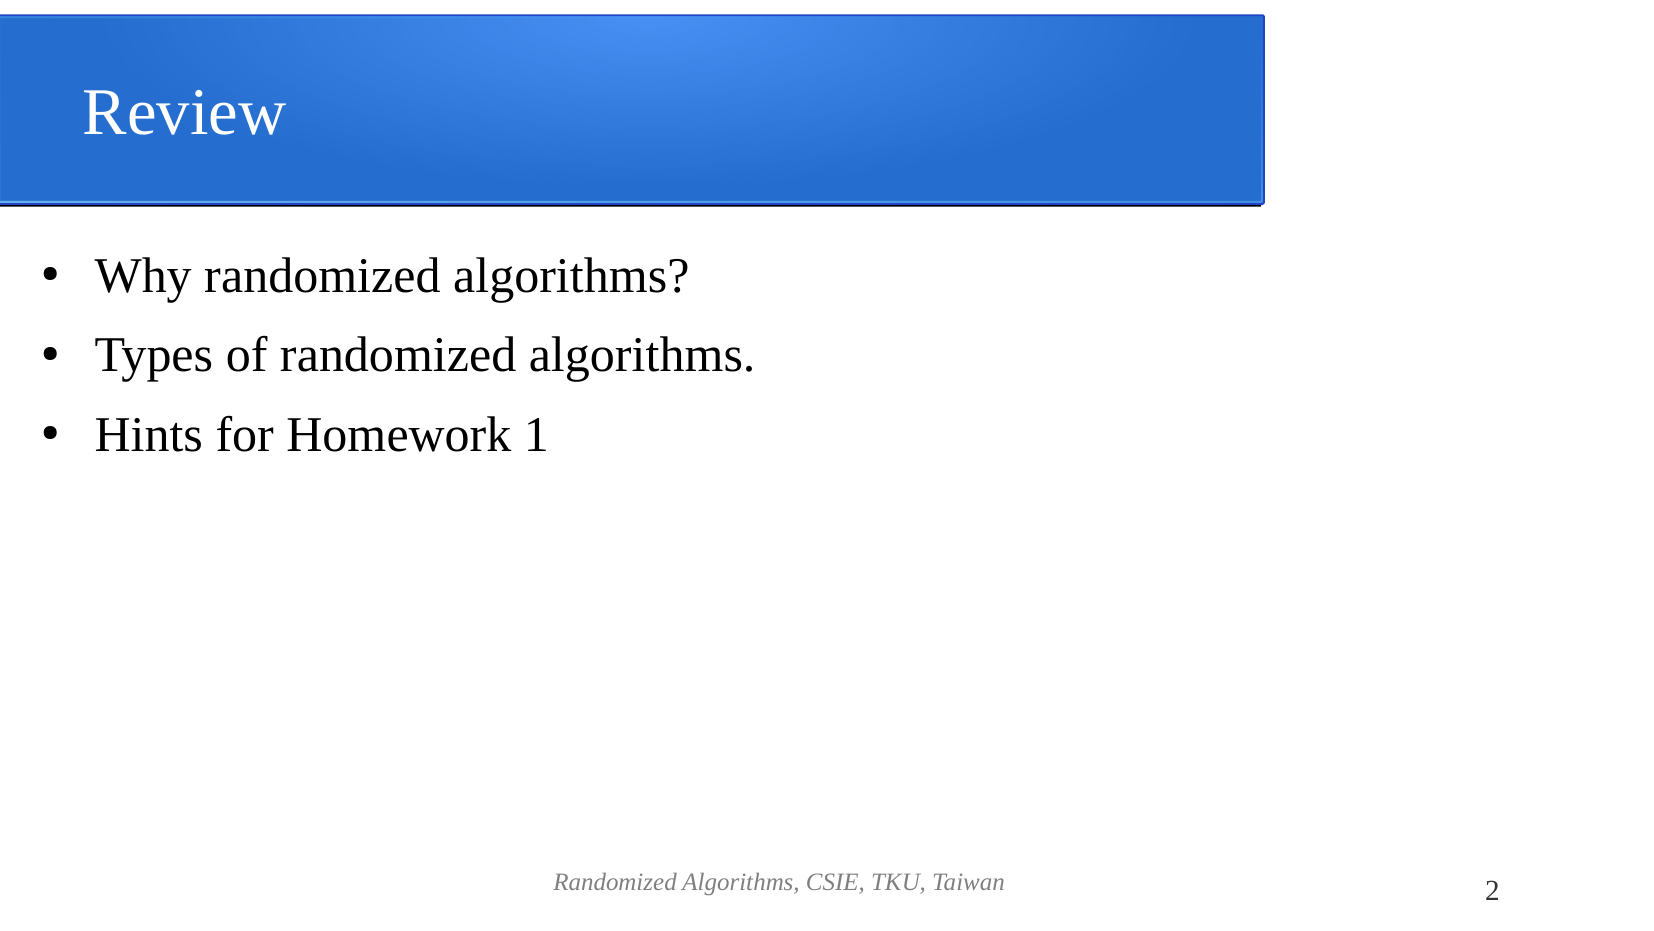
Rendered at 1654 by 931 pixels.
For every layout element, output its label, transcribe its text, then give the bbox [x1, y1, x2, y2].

list Why randomized algorithms? Types of randomized algorithms. Hints for Homework 1 [23, 248, 1512, 869]
title Review [82, 29, 1312, 196]
